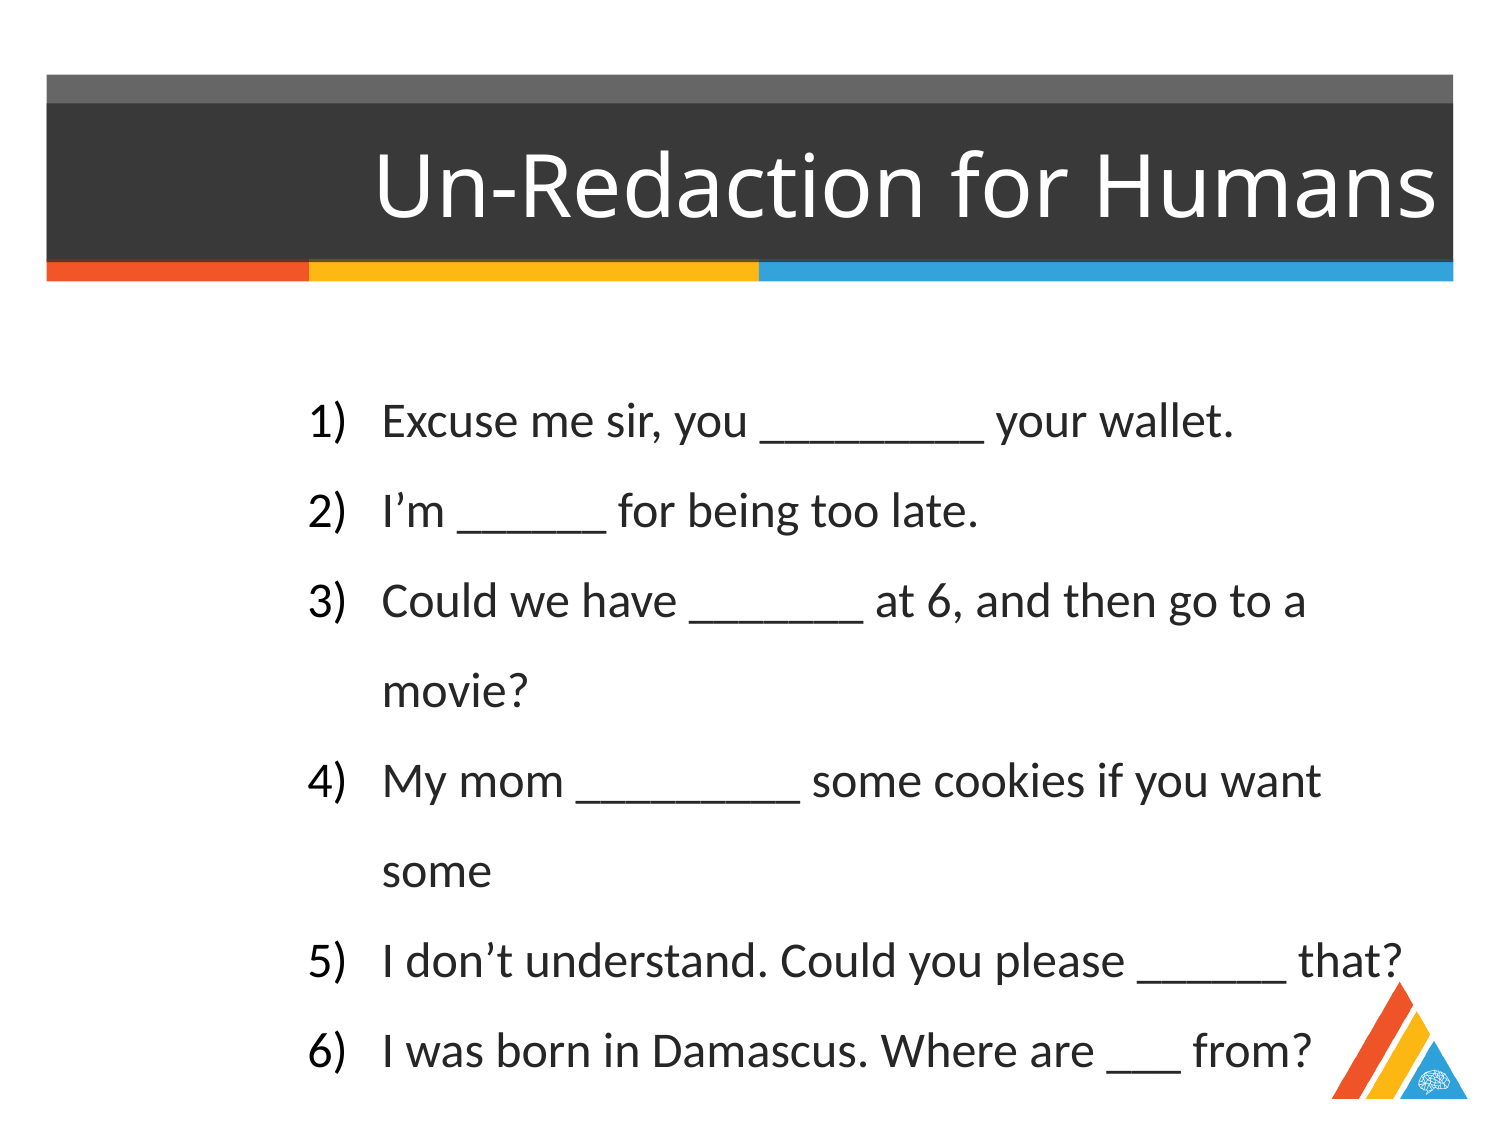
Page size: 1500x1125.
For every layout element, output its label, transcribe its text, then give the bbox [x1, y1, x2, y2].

list Excuse me sir, you _________ your wallet. I’m ______ for being too late. Could we have _______ at 6, and then go to a movie? My mom _________ some cookies if you want some I don’t understand. Could you please ______ that? I was born in Damascus. Where are ___ from? [292, 350, 1454, 1005]
picture [1331, 981, 1468, 1099]
title Un-Redaction for Humans [46, 103, 1454, 263]
